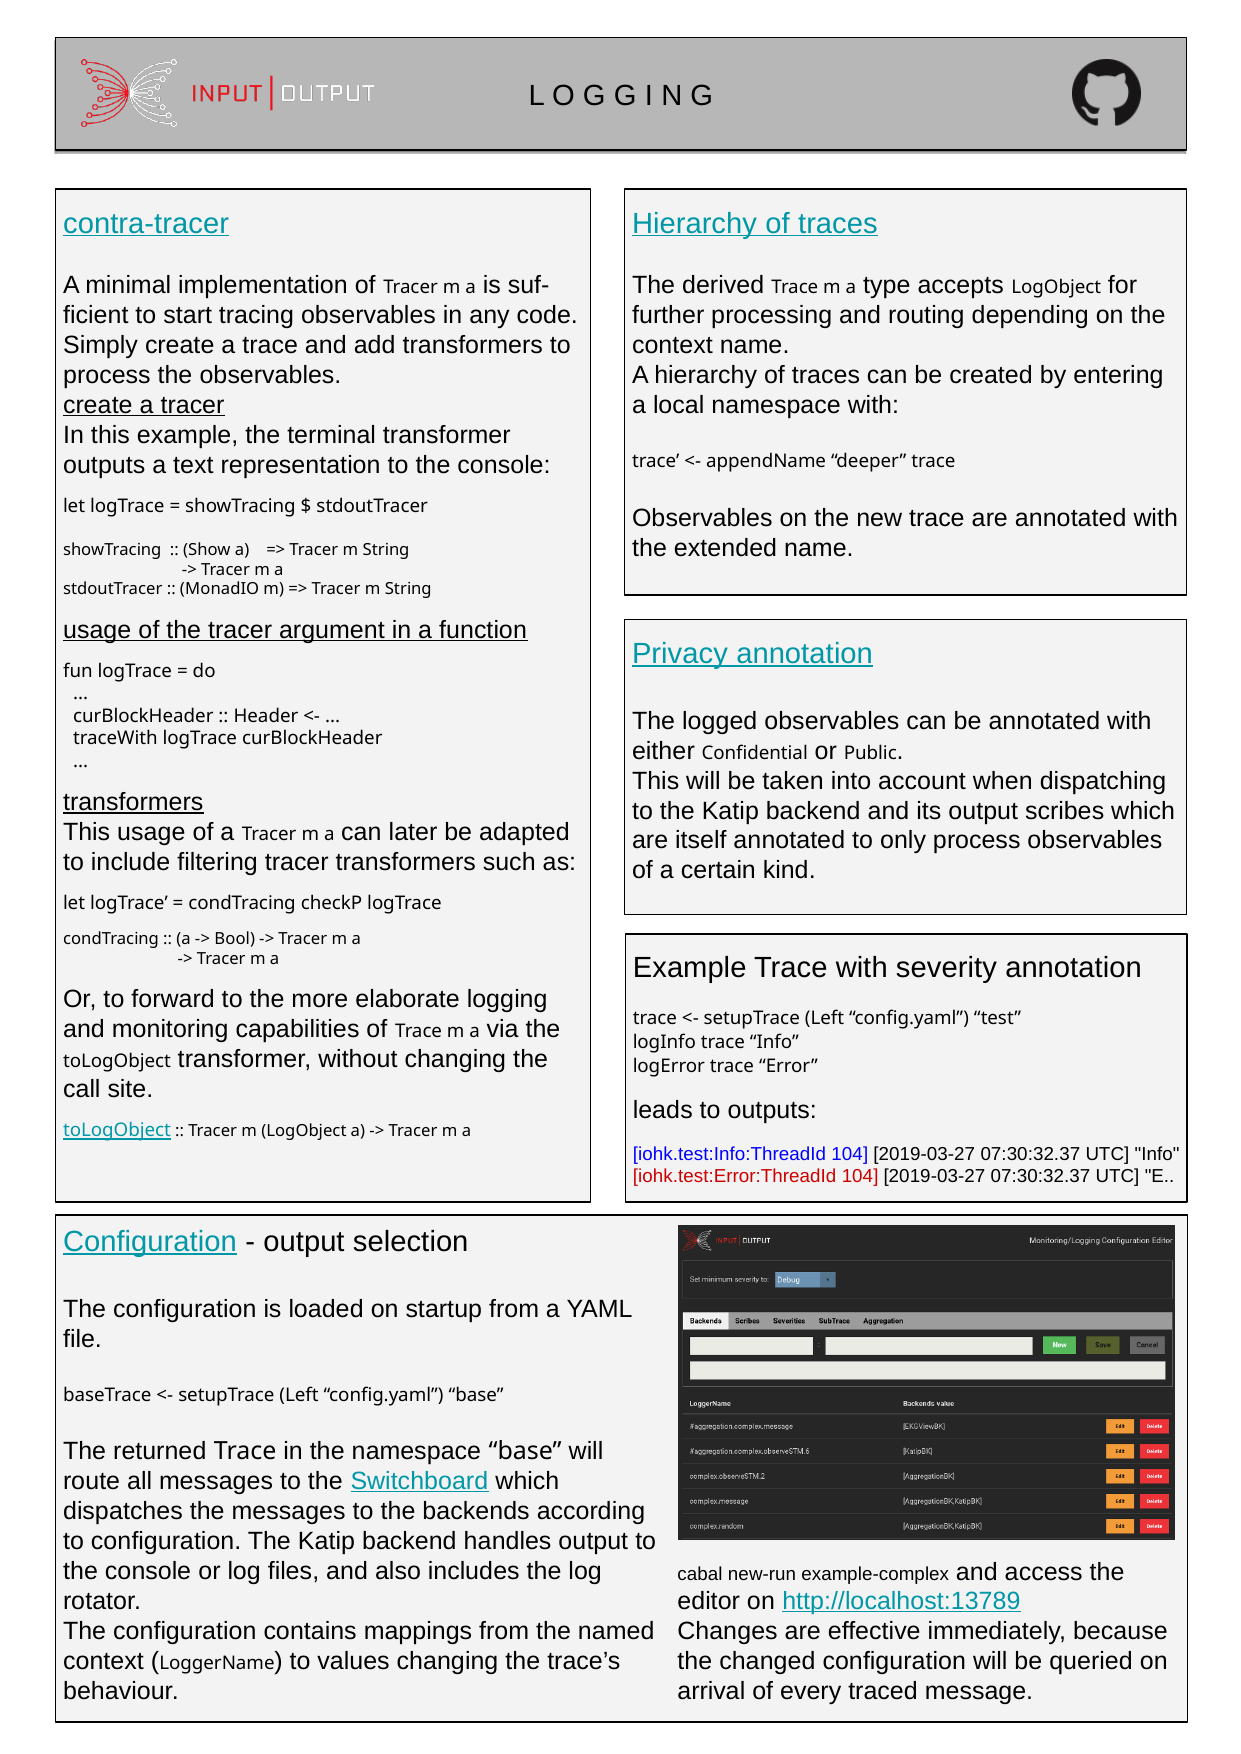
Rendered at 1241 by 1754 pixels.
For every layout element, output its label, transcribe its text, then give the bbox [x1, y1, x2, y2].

text_box Example Trace with severity annotation trace <- setupTrace (Left “config.yaml”) “test” logInfo trace “Info” logError trace “Error” leads to outputs: [iohk.test:Info:ThreadId 104] [2019-03-27 07:30:32.37 UTC] "Info" [iohk.test:Error:ThreadId 104] [2019-03-27 07:30:32.37 UTC] "E.. [625, 933, 1188, 1203]
text_box [55, 1214, 1188, 1722]
picture [1072, 59, 1141, 128]
text_box Privacy annotation The logged observables can be annotated with either Confidential or Public. This will be taken into account when dispatching to the Katip backend and its output scribes which are itself annotated to only process observables of a certain kind. [624, 619, 1187, 915]
text_box contra-tracer A minimal implementation of Tracer m a is suf- ficient to start tracing observables in any code. Simply create a trace and add transformers to process the observables. create a tracer In this example, the terminal transformer outputs a text representation to the console: let logTrace = showTracing $ stdoutTracer showTracing :: (Show a) => Tracer m String -> Tracer m a stdoutTracer :: (MonadIO m) => Tracer m String usage of the tracer argument in a function fun logTrace = do ... curBlockHeader :: Header <- ... traceWith logTrace curBlockHeader ... transformers This usage of a Tracer m a can later be adapted to include filtering tracer transformers such as: let logTrace’ = condTracing checkP logTrace condTracing :: (a -> Bool) -> Tracer m a -> Tracer m a Or, to forward to the more elaborate logging and monitoring capabilities of Trace m a via the toLogObject transformer, without changing the call site. toLogObject :: Tracer m (LogObject a) -> Tracer m a [55, 188, 591, 1202]
text_box cabal new-run example-complex and access the editor on http://localhost:13789 Changes are effective immediately, because the changed configuration will be queried on arrival of every traced message. [663, 1539, 1187, 1707]
picture [81, 59, 374, 128]
text_box Hierarchy of traces The derived Trace m a type accepts LogObject for further processing and routing depending on the context name. A hierarchy of traces can be created by entering a local namespace with: trace’ <- appendName “deeper” trace Observables on the new trace are annotated with the extended name. [624, 189, 1187, 595]
picture [678, 1225, 1175, 1540]
text_box Configuration - output selection The configuration is loaded on startup from a YAML file. baseTrace <- setupTrace (Left “config.yaml”) “base” The returned Trace in the namespace “base” will route all messages to the Switchboard which dispatches the messages to the backends according to configuration. The Katip backend handles output to the console or log files, and also includes the log rotator. The configuration contains mappings from the named context (LoggerName) to values changing the trace’s behaviour. [55, 1207, 663, 1707]
text_box L O G G I N G [55, 37, 1187, 151]
